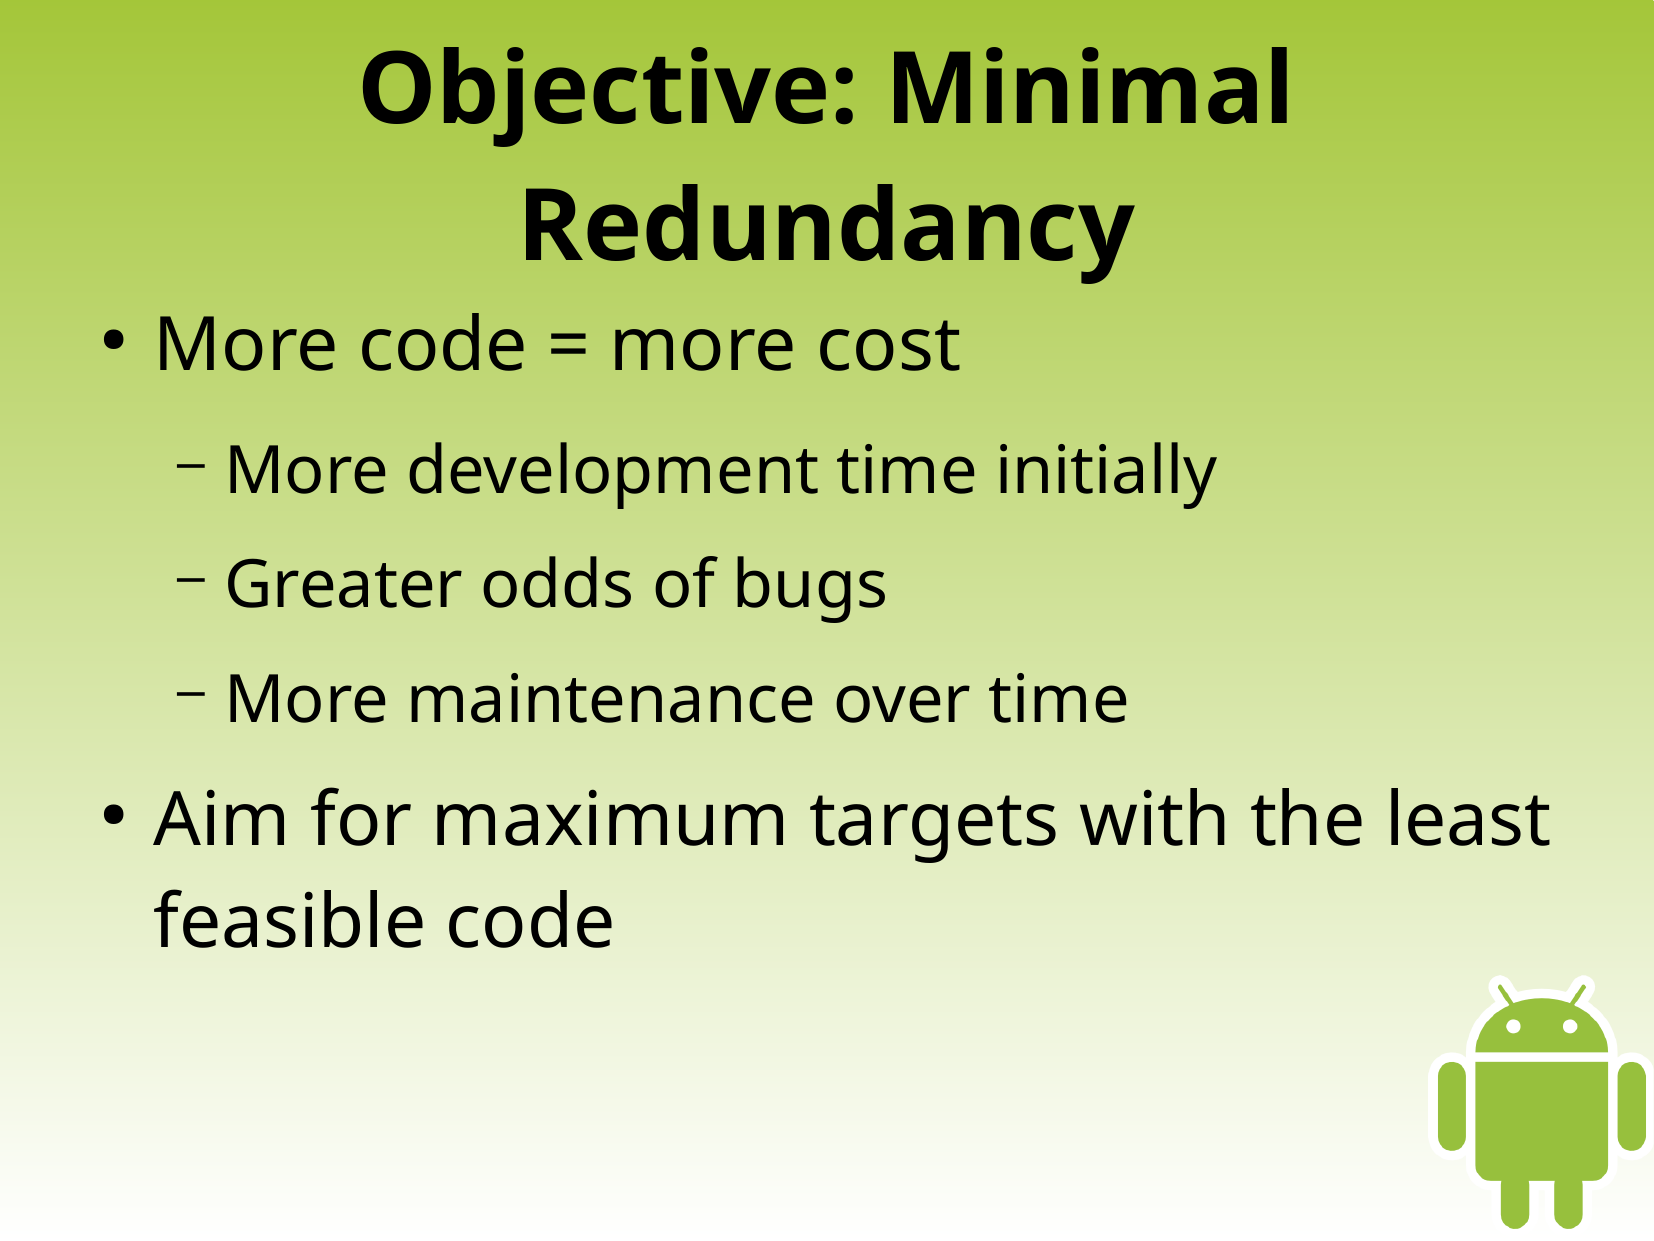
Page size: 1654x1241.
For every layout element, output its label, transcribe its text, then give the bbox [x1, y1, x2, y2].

picture [1428, 975, 1654, 1238]
title Objective: Minimal Redundancy [82, 49, 1571, 257]
list More code = more cost More development time initially Greater odds of bugs More maintenance over time Aim for maximum targets with the least feasible code [82, 290, 1571, 1109]
